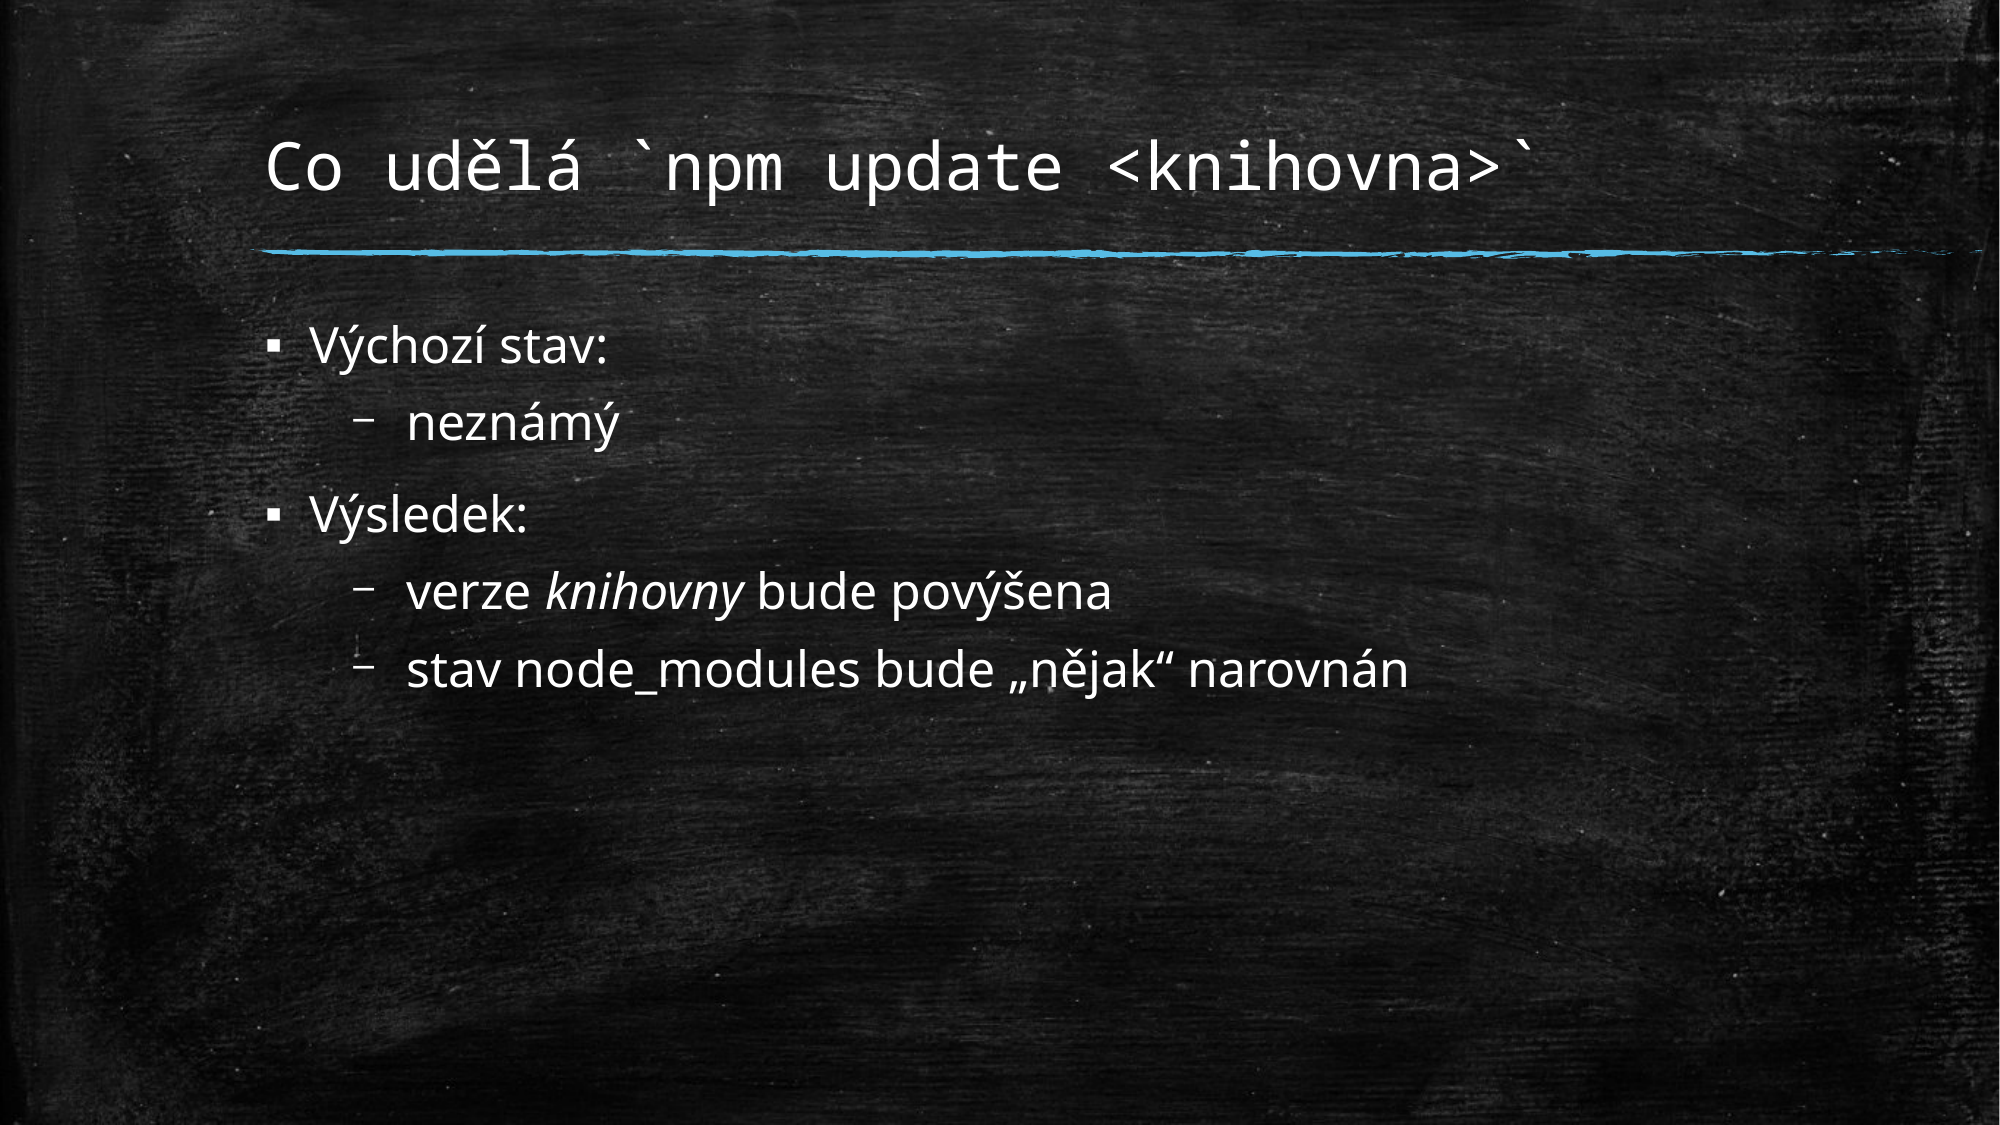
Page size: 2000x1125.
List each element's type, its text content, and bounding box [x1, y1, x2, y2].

picture [0, 0, 2000, 1125]
title Co udělá `npm update <knihovna>` [249, 45, 1750, 213]
list Výchozí stav: neznámý Výsledek: verze knihovny bude povýšena stav node_modules bude „nějak“ narovnán [249, 312, 1750, 1013]
